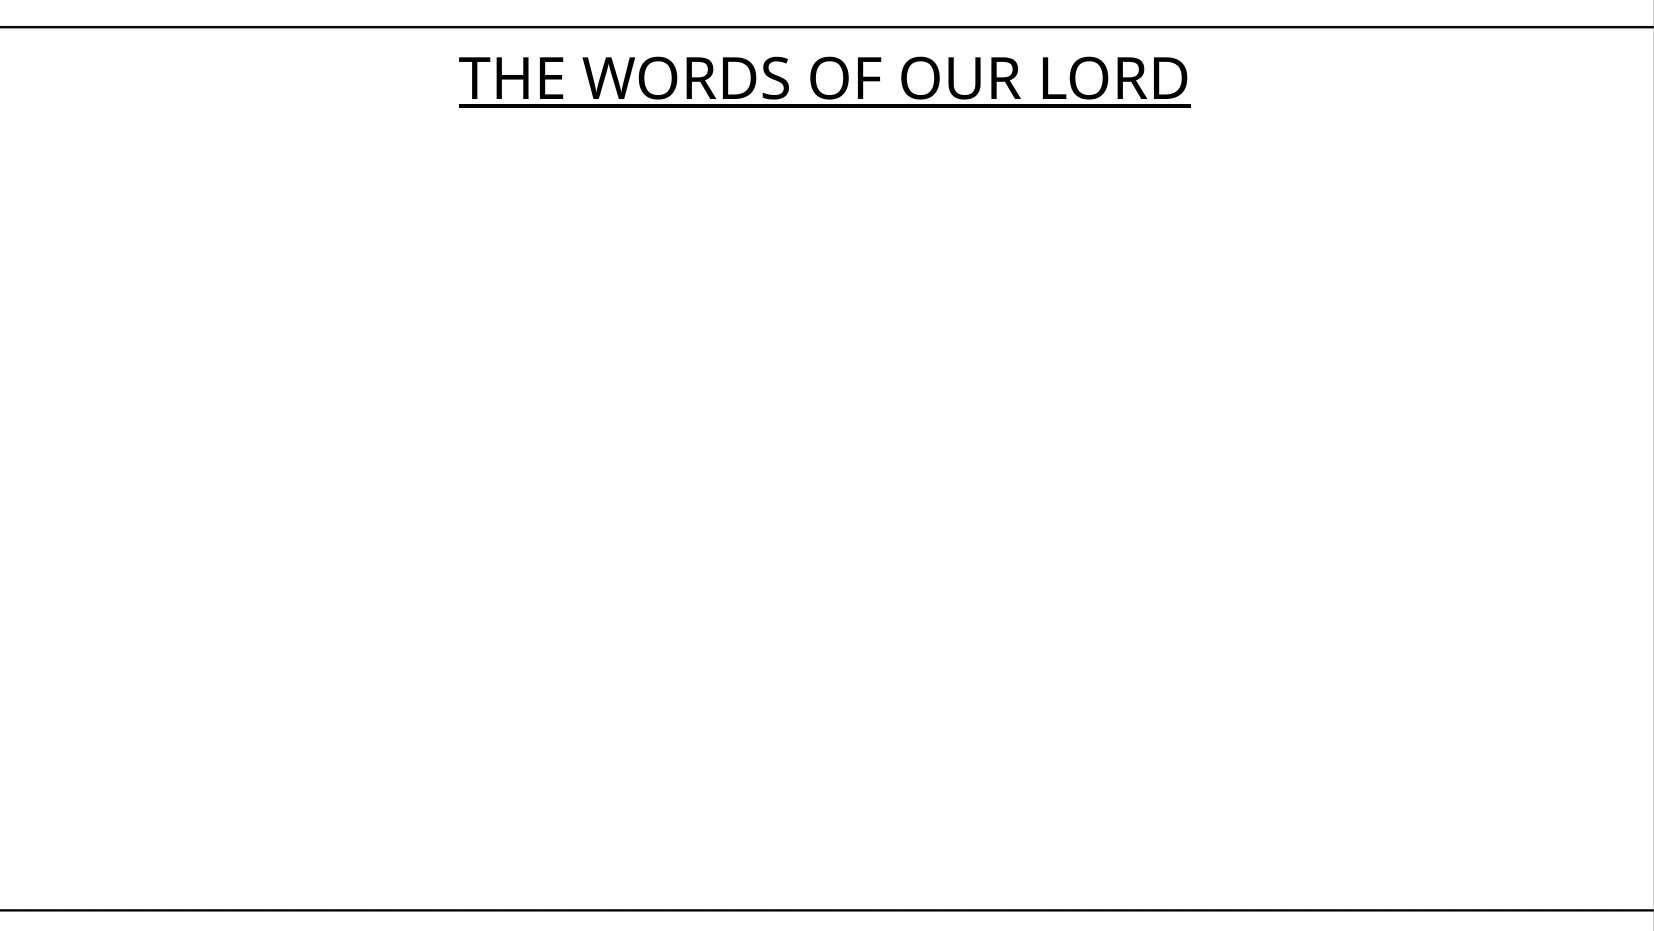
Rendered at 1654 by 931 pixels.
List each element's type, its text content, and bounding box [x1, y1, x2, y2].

text_box THE WORDS OF OUR LORD [105, 30, 1546, 123]
picture [0, 0, 1654, 931]
